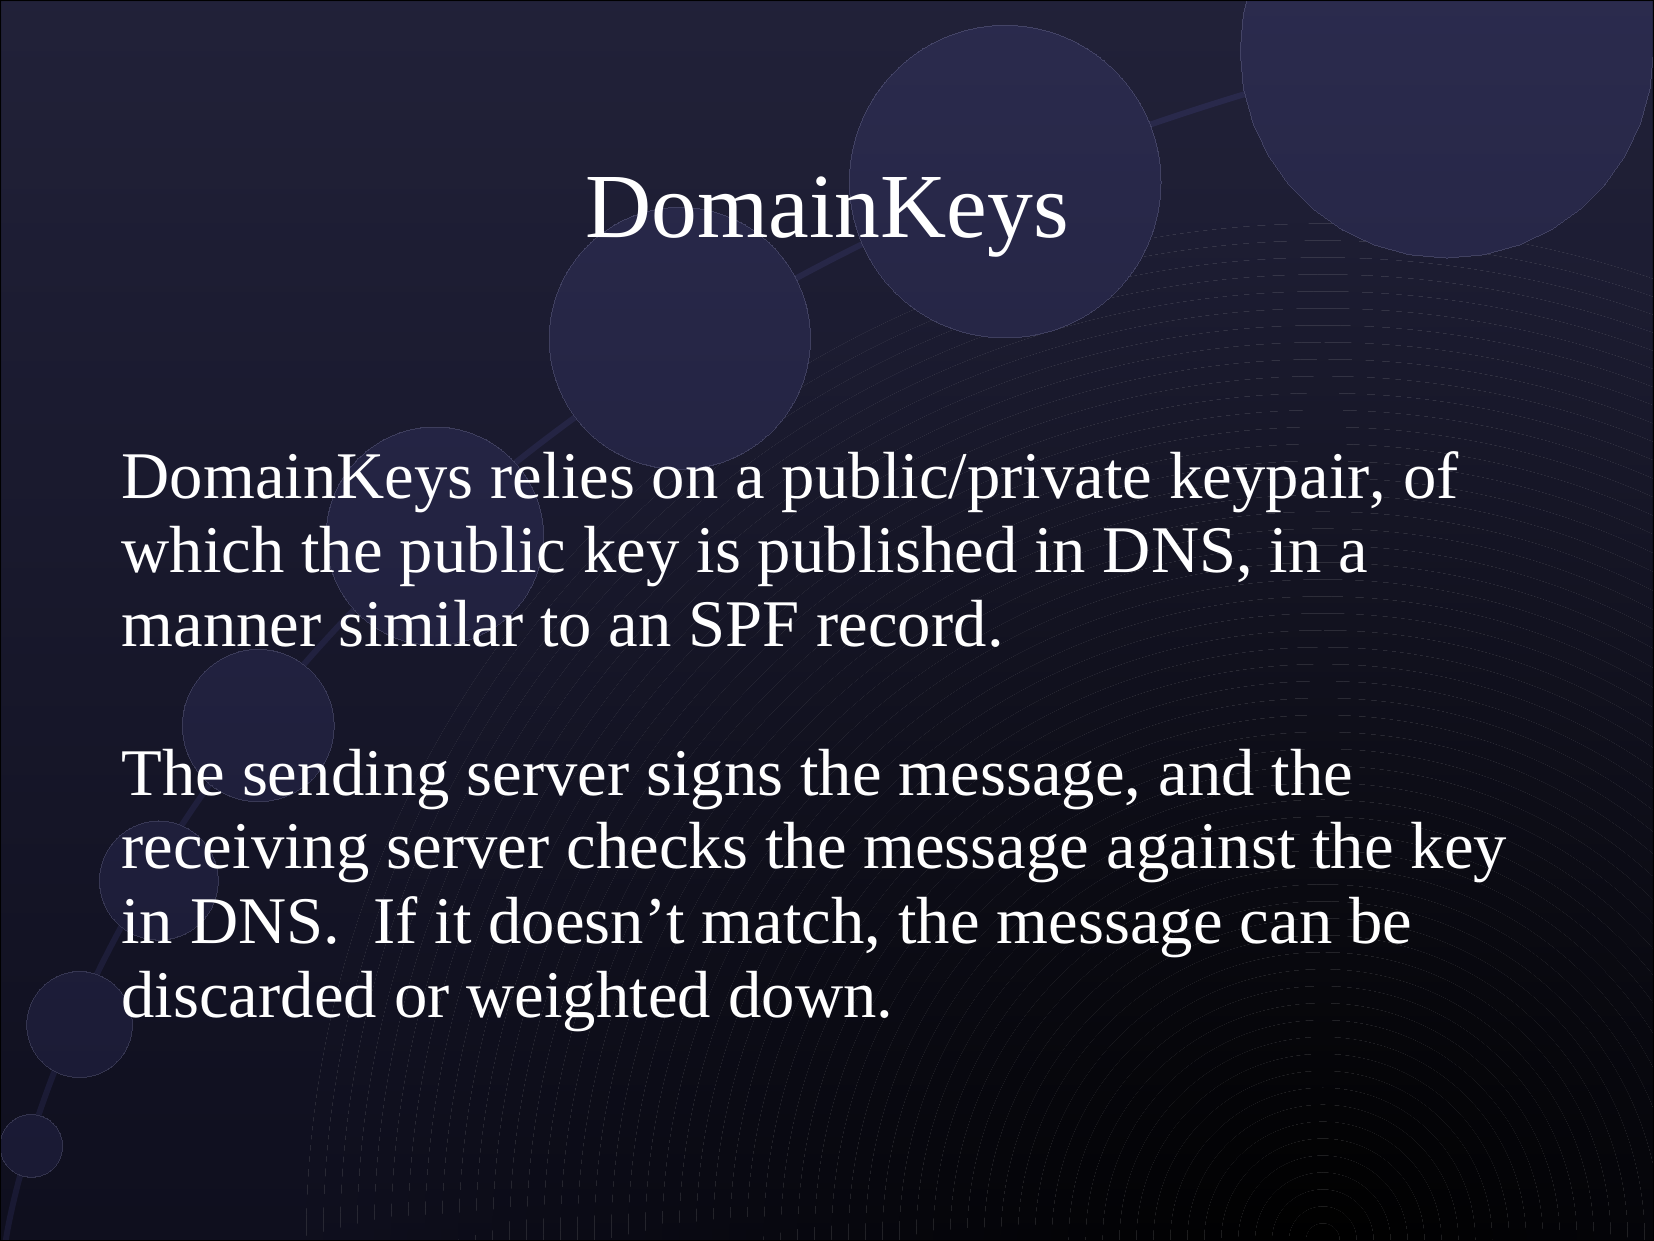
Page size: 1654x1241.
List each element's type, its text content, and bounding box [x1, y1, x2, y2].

title DomainKeys [121, 102, 1534, 311]
subtitle DomainKeys relies on a public/private keypair, of which the public key is published in DNS, in a manner similar to an SPF record. The sending server signs the message, and the receiving server checks the message against the key in DNS. If it doesn’t match, the message can be discarded or weighted down. [121, 344, 1534, 1127]
